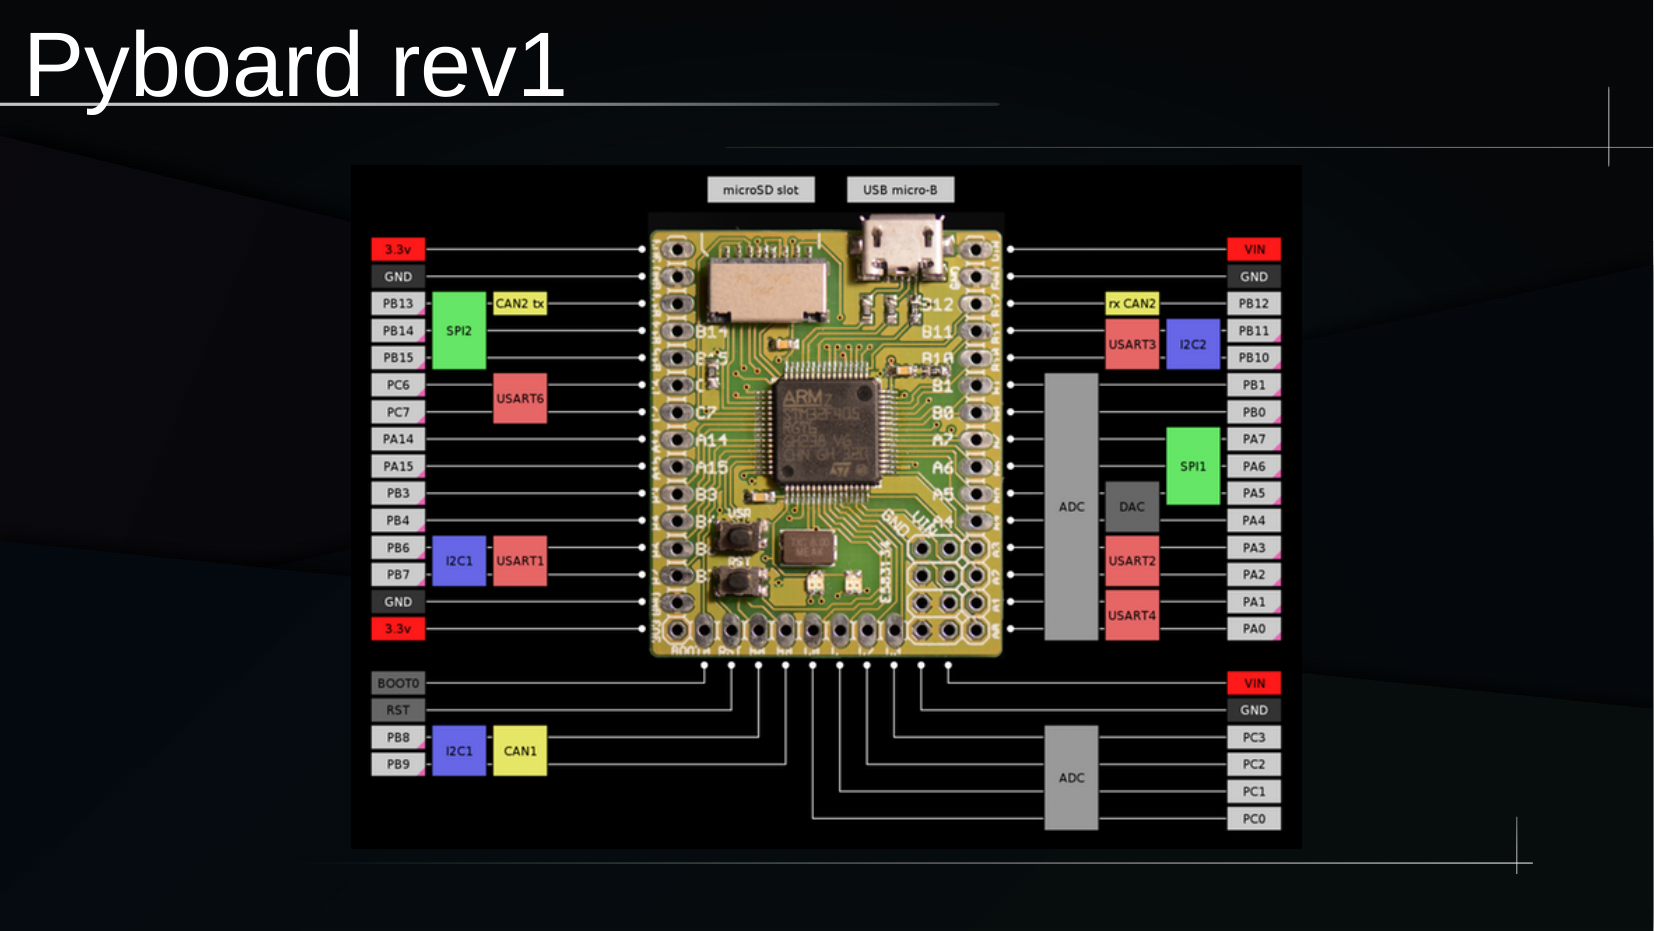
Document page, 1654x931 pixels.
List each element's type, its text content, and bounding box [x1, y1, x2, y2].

picture [0, 0, 1654, 931]
title Pyboard rev1 [23, 11, 1589, 119]
